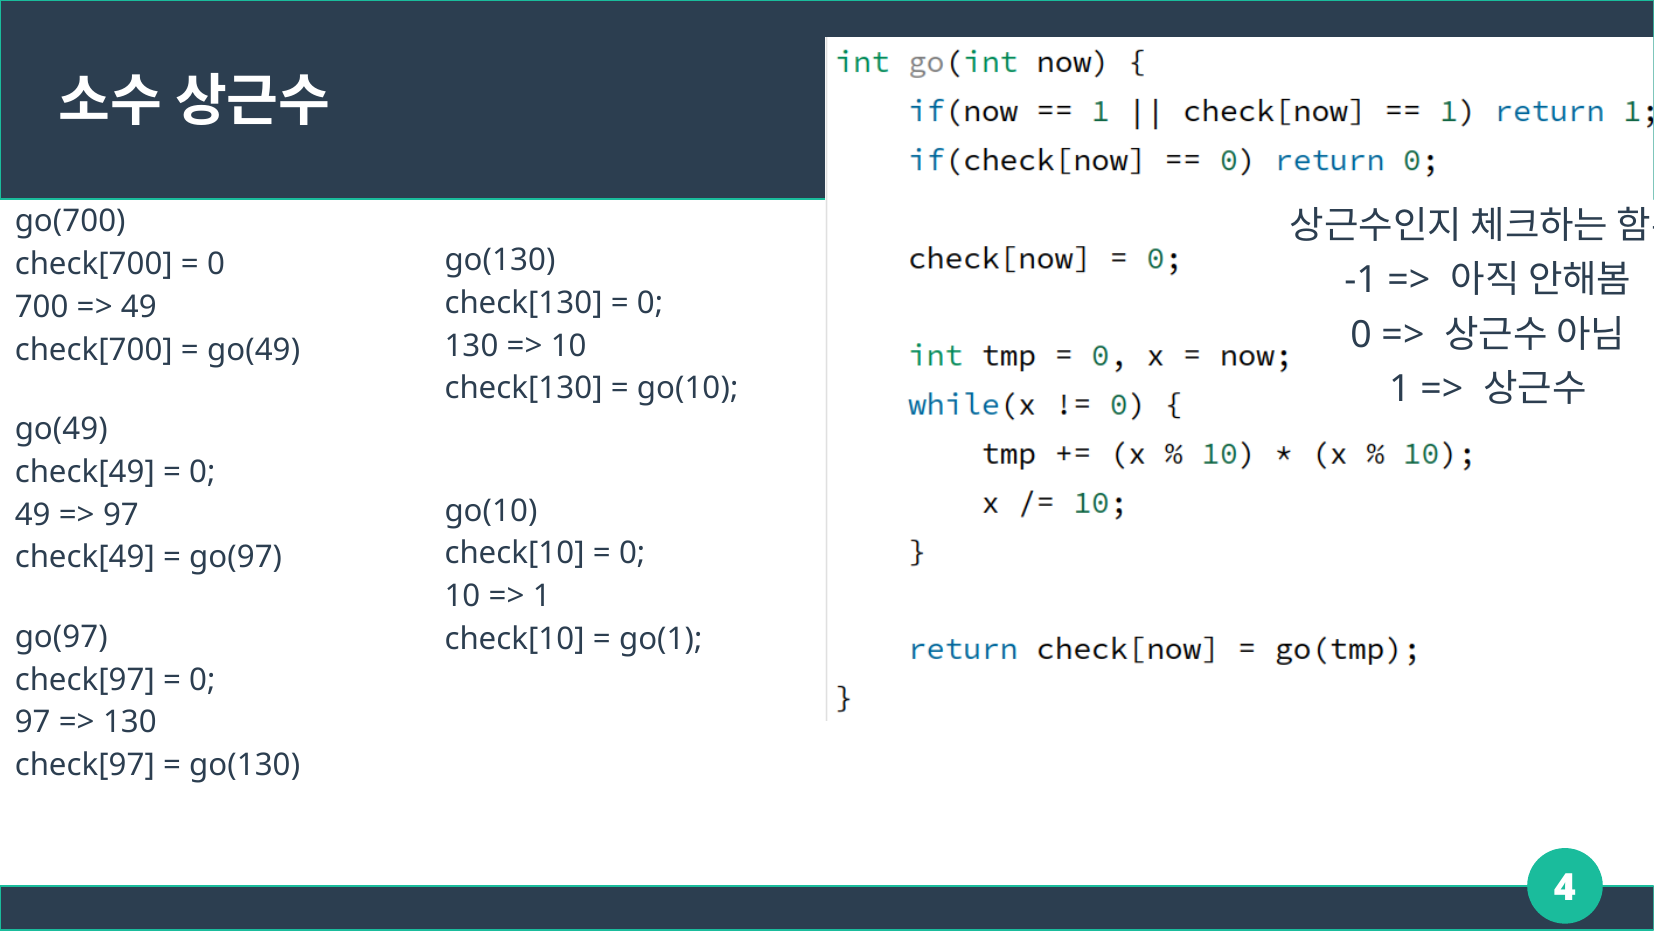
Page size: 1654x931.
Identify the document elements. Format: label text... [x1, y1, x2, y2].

text_box 상근수인지 체크하는 함수 -1 => 아직 안해봄 0 => 상근수 아님 1 => 상근수 [1275, 187, 1654, 421]
picture [825, 37, 1654, 721]
title 소수 상근수 [59, 37, 825, 156]
text_box go(700) check[700] = 0 700 => 49 check[700] = go(49) go(49) check[49] = 0; 49 => 97 check[49] = go(97) go(97) check[97] = 0; 97 => 130 check[97] = go(130) [0, 191, 451, 878]
text_box go(130) check[130] = 0; 130 => 10 check[130] = go(10); go(10) check[10] = 0; 10 => 1 check[10] = go(1); [429, 225, 863, 751]
